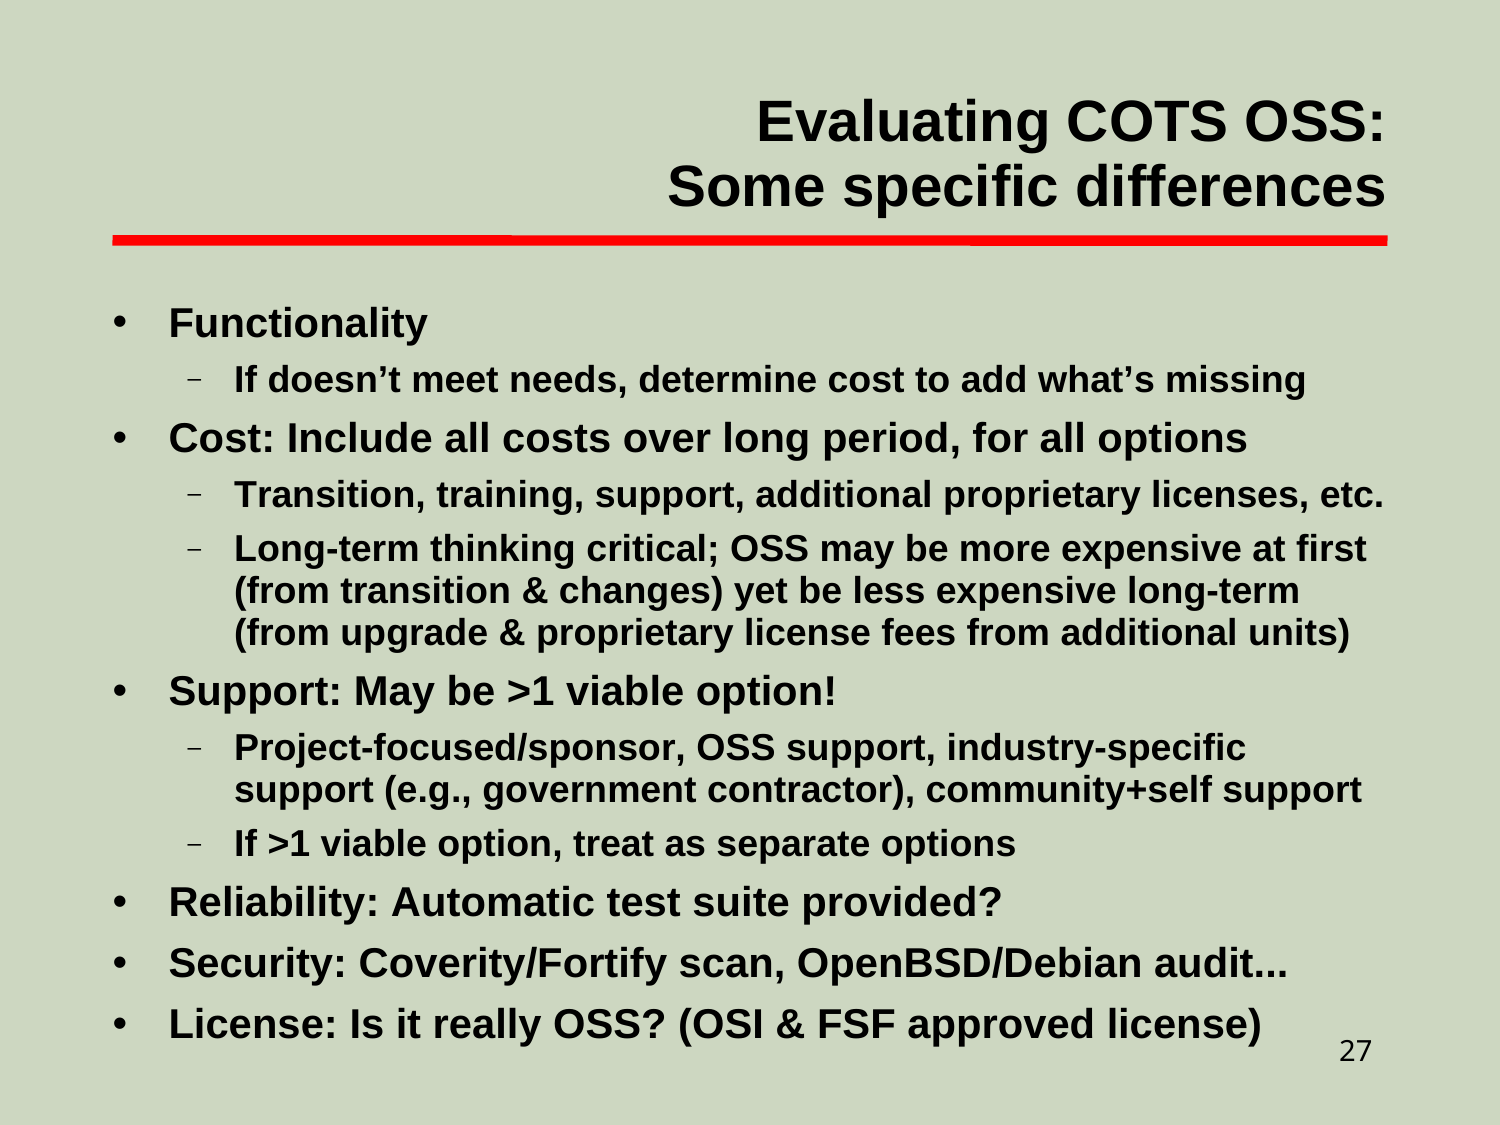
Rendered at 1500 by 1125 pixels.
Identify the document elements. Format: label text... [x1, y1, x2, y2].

title Evaluating COTS OSS: Some specific differences [337, 89, 1388, 220]
list Functionality If doesn’t meet needs, determine cost to add what’s missing Cost: Include all costs over long period, for all options Transition, training, support, additional proprietary licenses, etc. Long-term thinking critical; OSS may be more expensive at first (from transition & changes) yet be less expensive long-term (from upgrade & proprietary license fees from additional units) Support: May be >1 viable option! Project-focused/sponsor, OSS support, industry-specific support (e.g., government contractor), community+self support If >1 viable option, treat as separate options Reliability: Automatic test suite provided? Security: Coverity/Fortify scan, OpenBSD/Debian audit... License: Is it really OSS? (OSI & FSF approved license) [112, 299, 1388, 1084]
